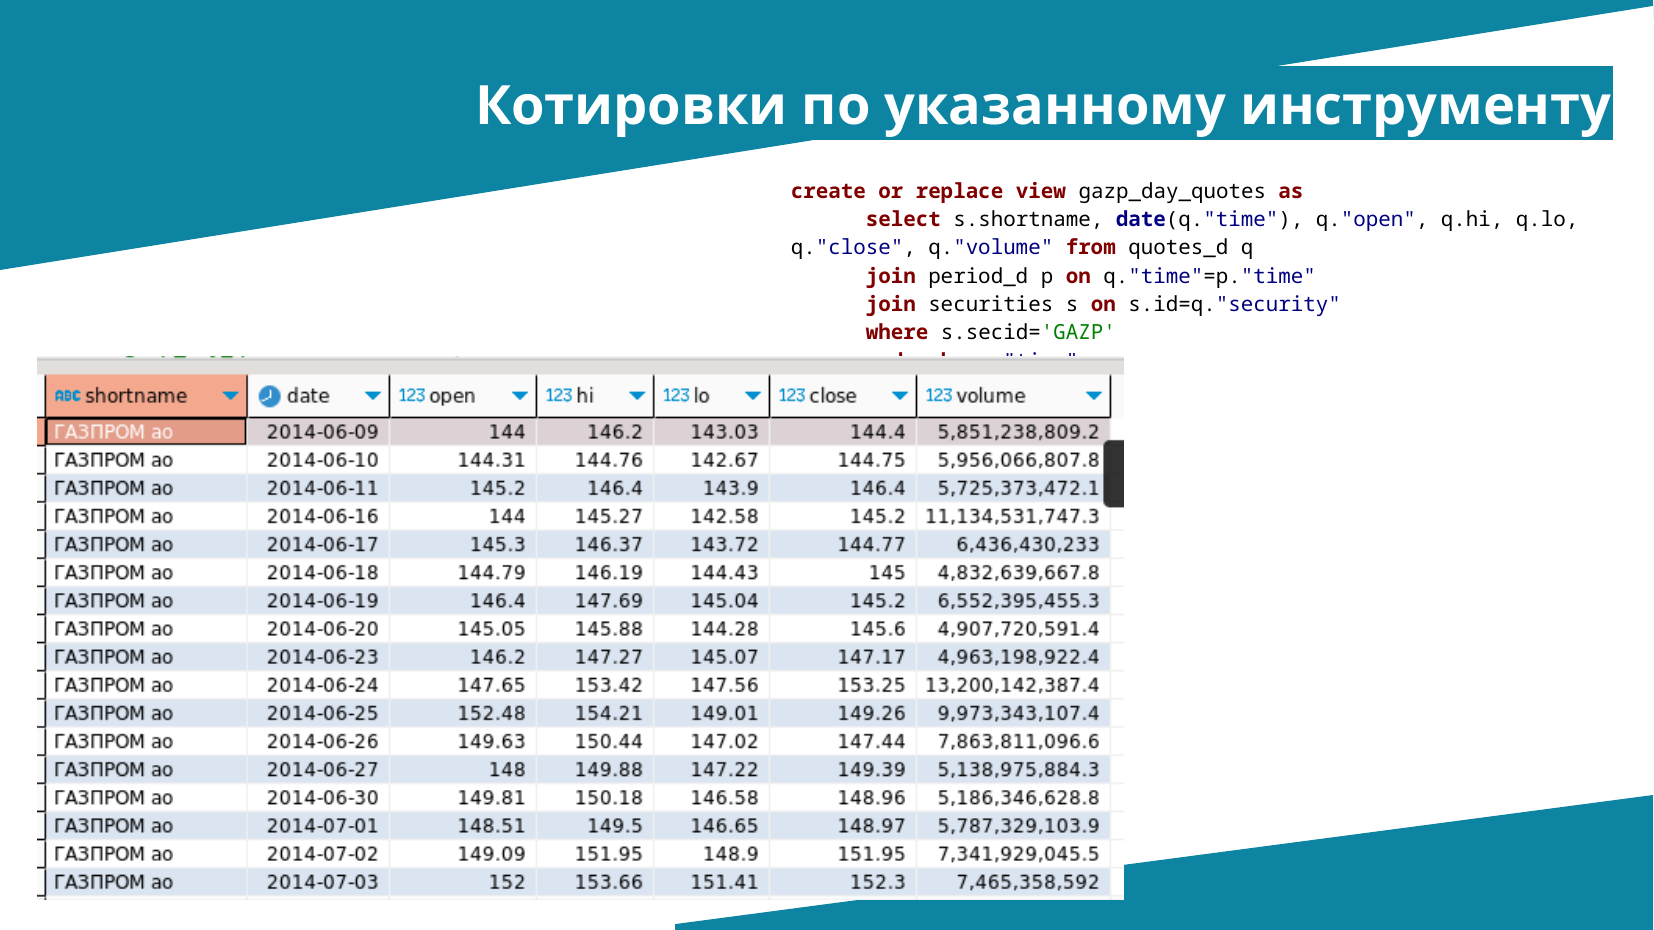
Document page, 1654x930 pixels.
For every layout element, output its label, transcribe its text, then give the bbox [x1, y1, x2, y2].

picture [37, 356, 1124, 901]
text_box create or replace view gazp_day_quotes as select s.shortname, date(q."time"), q."open", q.hi, q.lo, q."close", q."volume" from quotes_d q join period_d p on q."time"=p."time" join securities s on s.id=q."security" where s.secid='GAZP' order by q."time" ; [776, 326, 1651, 376]
title Котировки по указанному инструменту [187, 127, 1613, 151]
